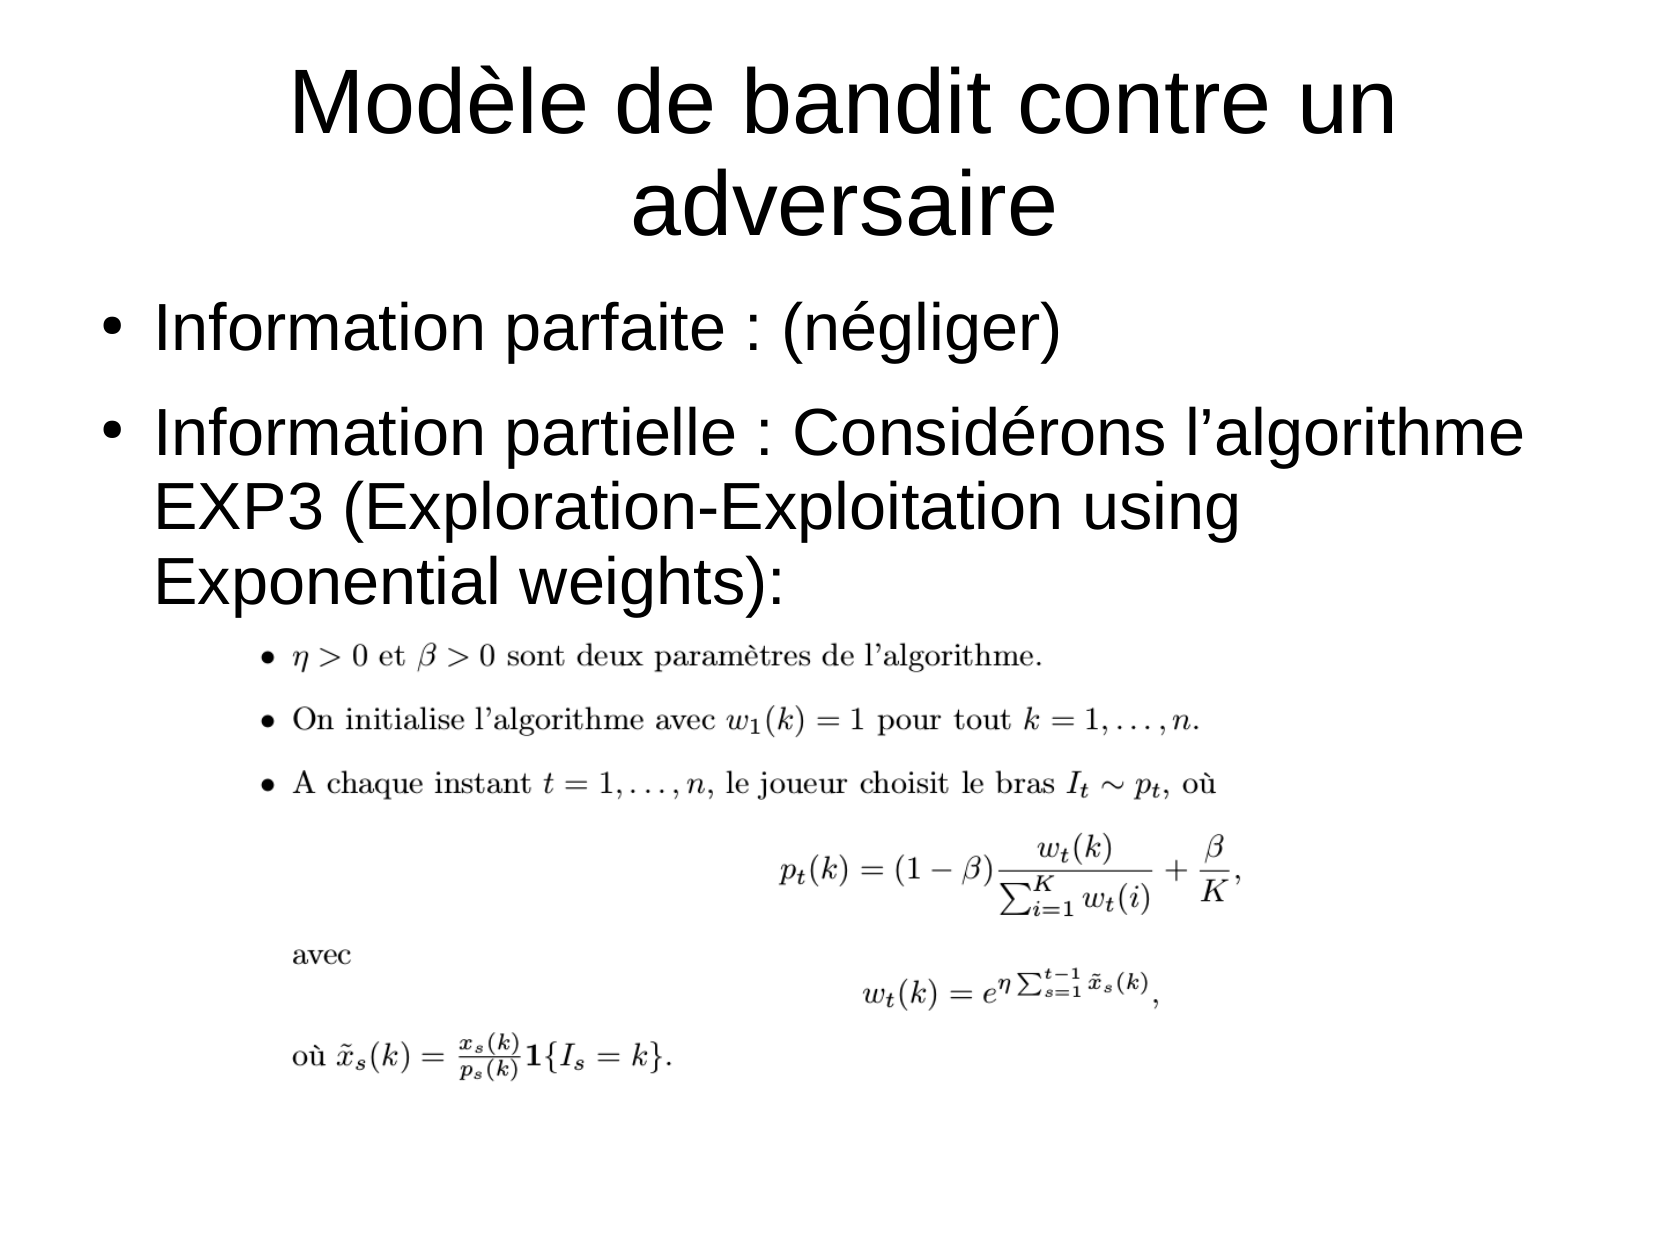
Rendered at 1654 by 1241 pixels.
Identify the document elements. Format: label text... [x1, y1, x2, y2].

title Modèle de bandit contre un adversaire [82, 49, 1571, 257]
list Information parfaite : (négliger) Information partielle : Considérons l’algorithme EXP3 (Exploration-Exploitation using Exponential weights): [82, 290, 1571, 1010]
picture [210, 629, 1261, 1186]
